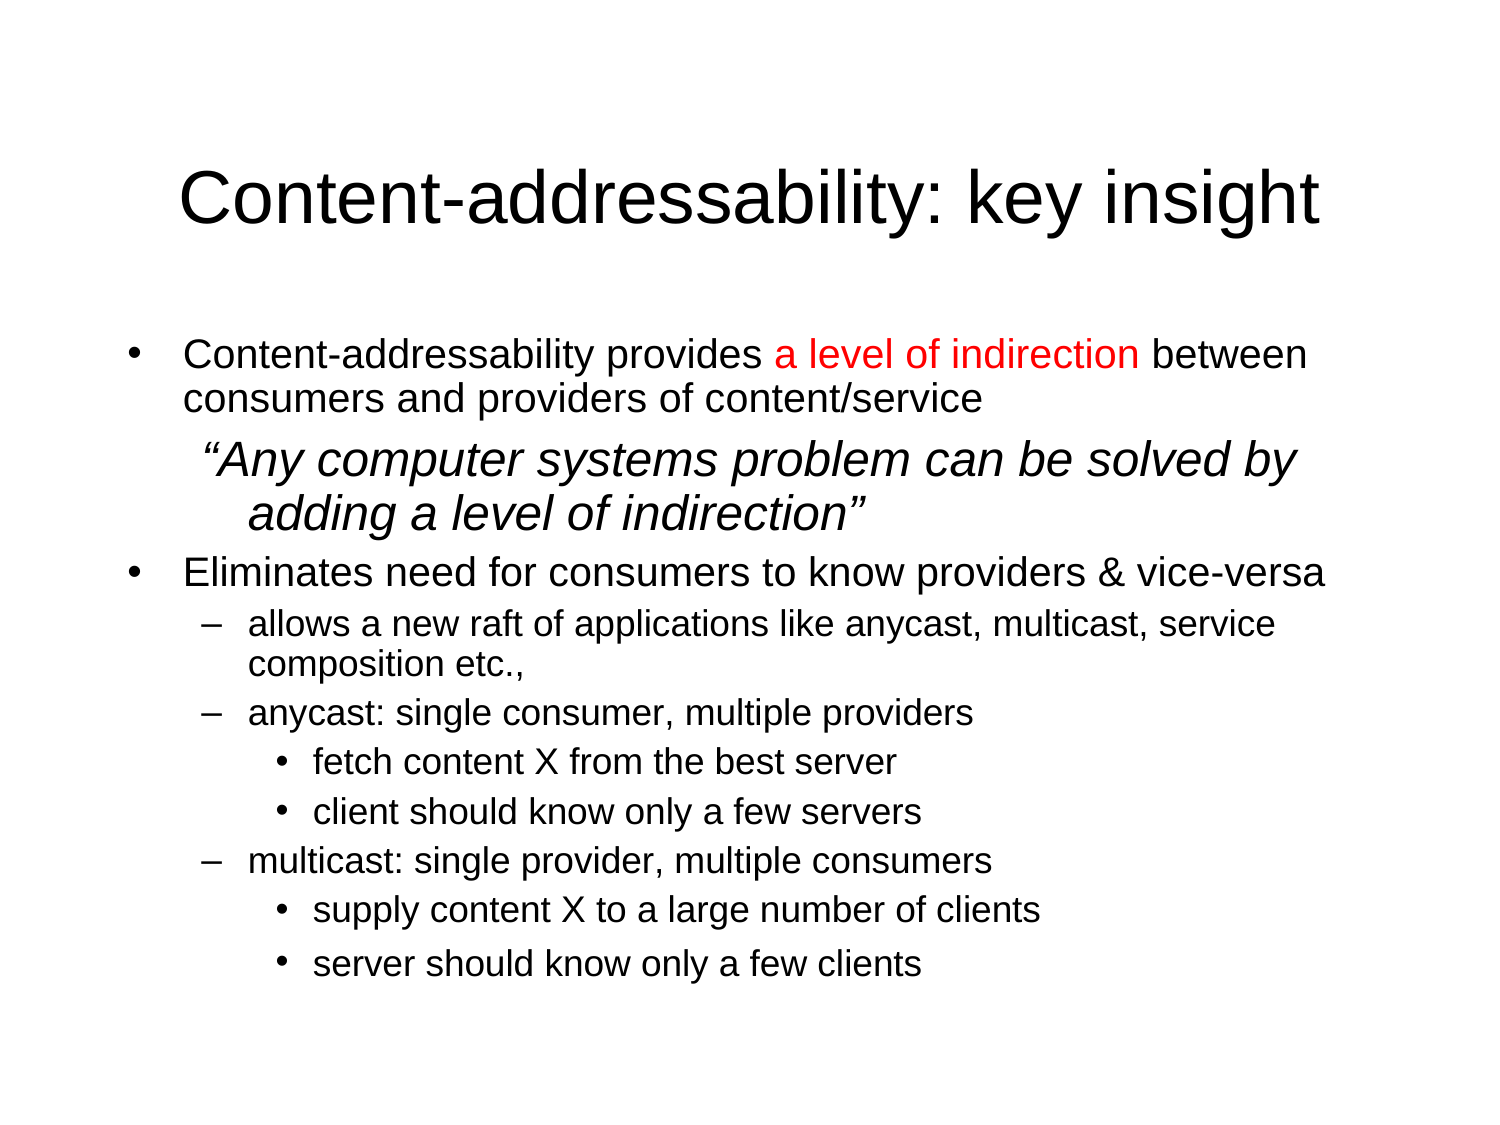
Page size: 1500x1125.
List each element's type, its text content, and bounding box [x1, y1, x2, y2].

list Content-addressability provides a level of indirection between consumers and providers of content/service “Any computer systems problem can be solved by adding a level of indirection” Eliminates need for consumers to know providers & vice-versa allows a new raft of applications like anycast, multicast, service composition etc., anycast: single consumer, multiple providers fetch content X from the best server client should know only a few servers multicast: single provider, multiple consumers supply content X to a large number of clients server should know only a few clients [112, 324, 1388, 1000]
title Content-addressability: key insight [112, 99, 1388, 288]
